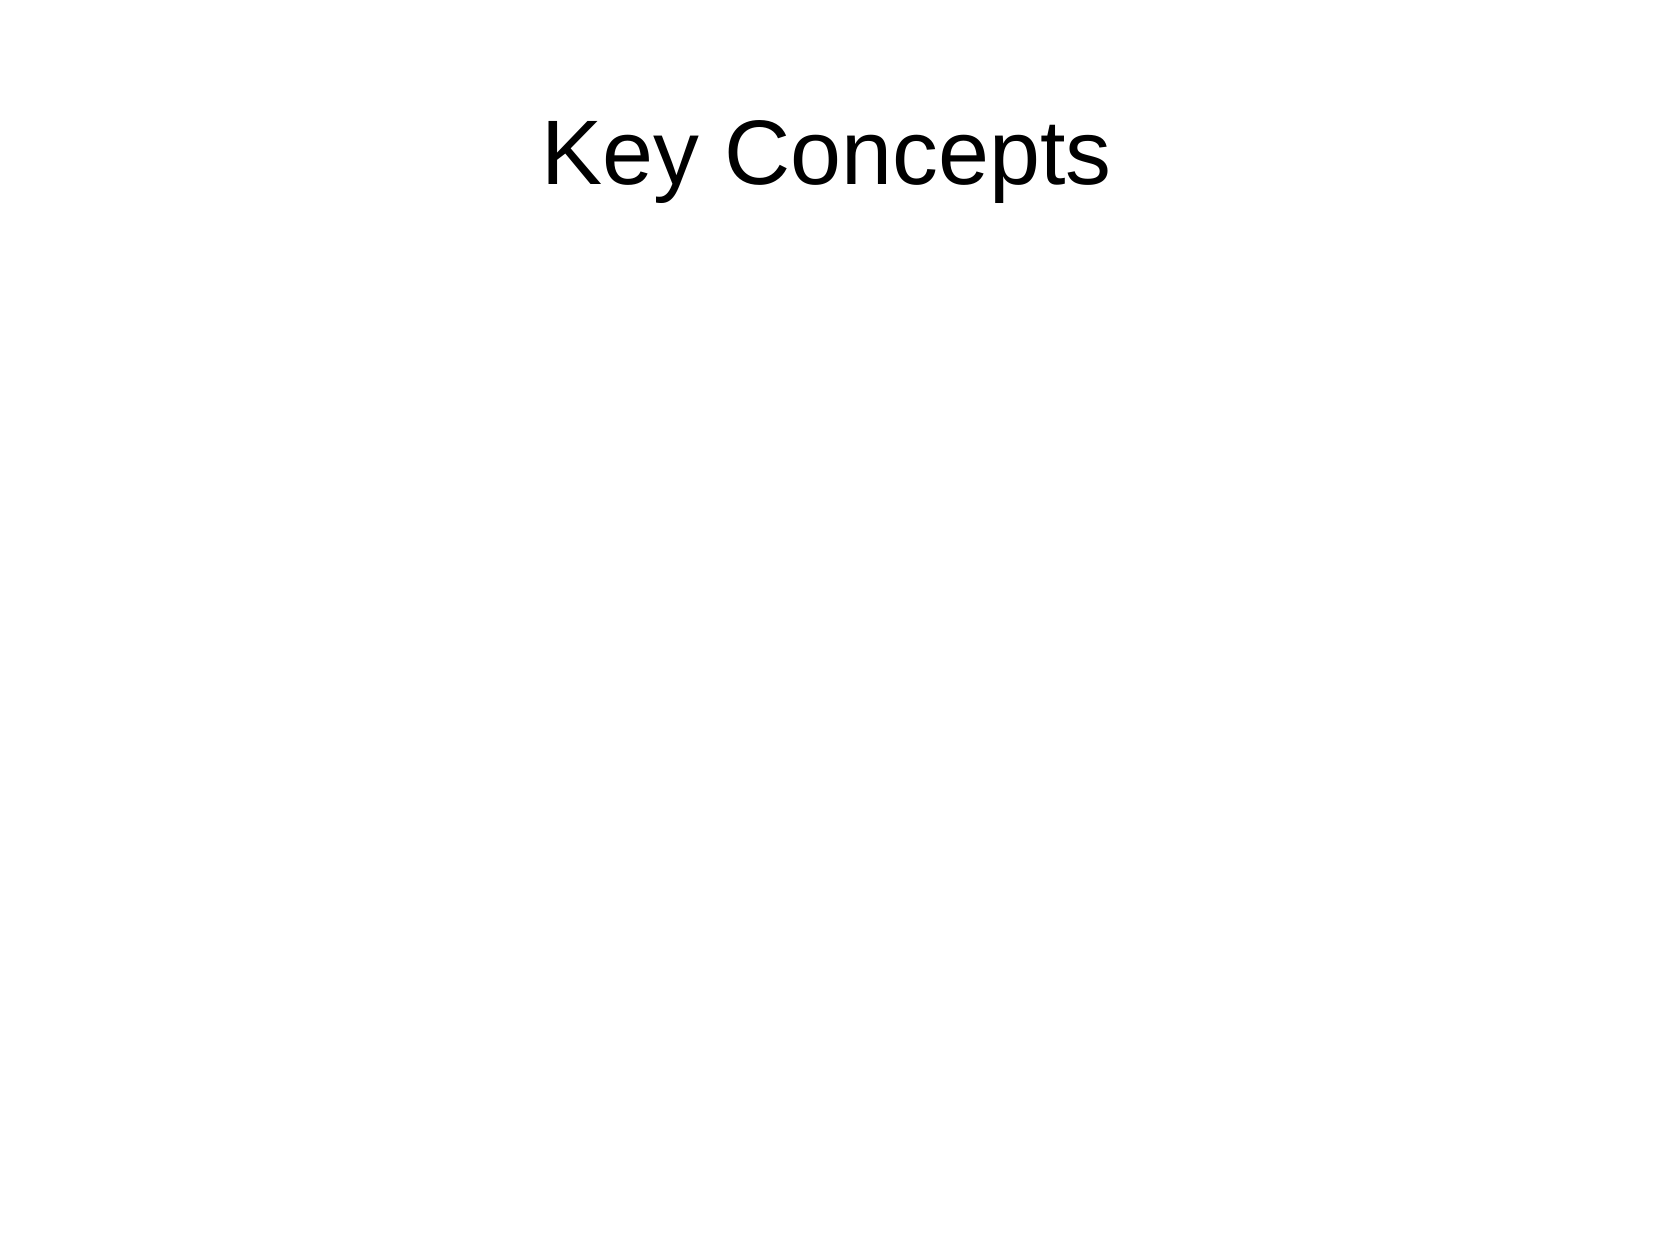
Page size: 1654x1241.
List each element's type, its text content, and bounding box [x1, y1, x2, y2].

title Key Concepts [82, 49, 1571, 257]
